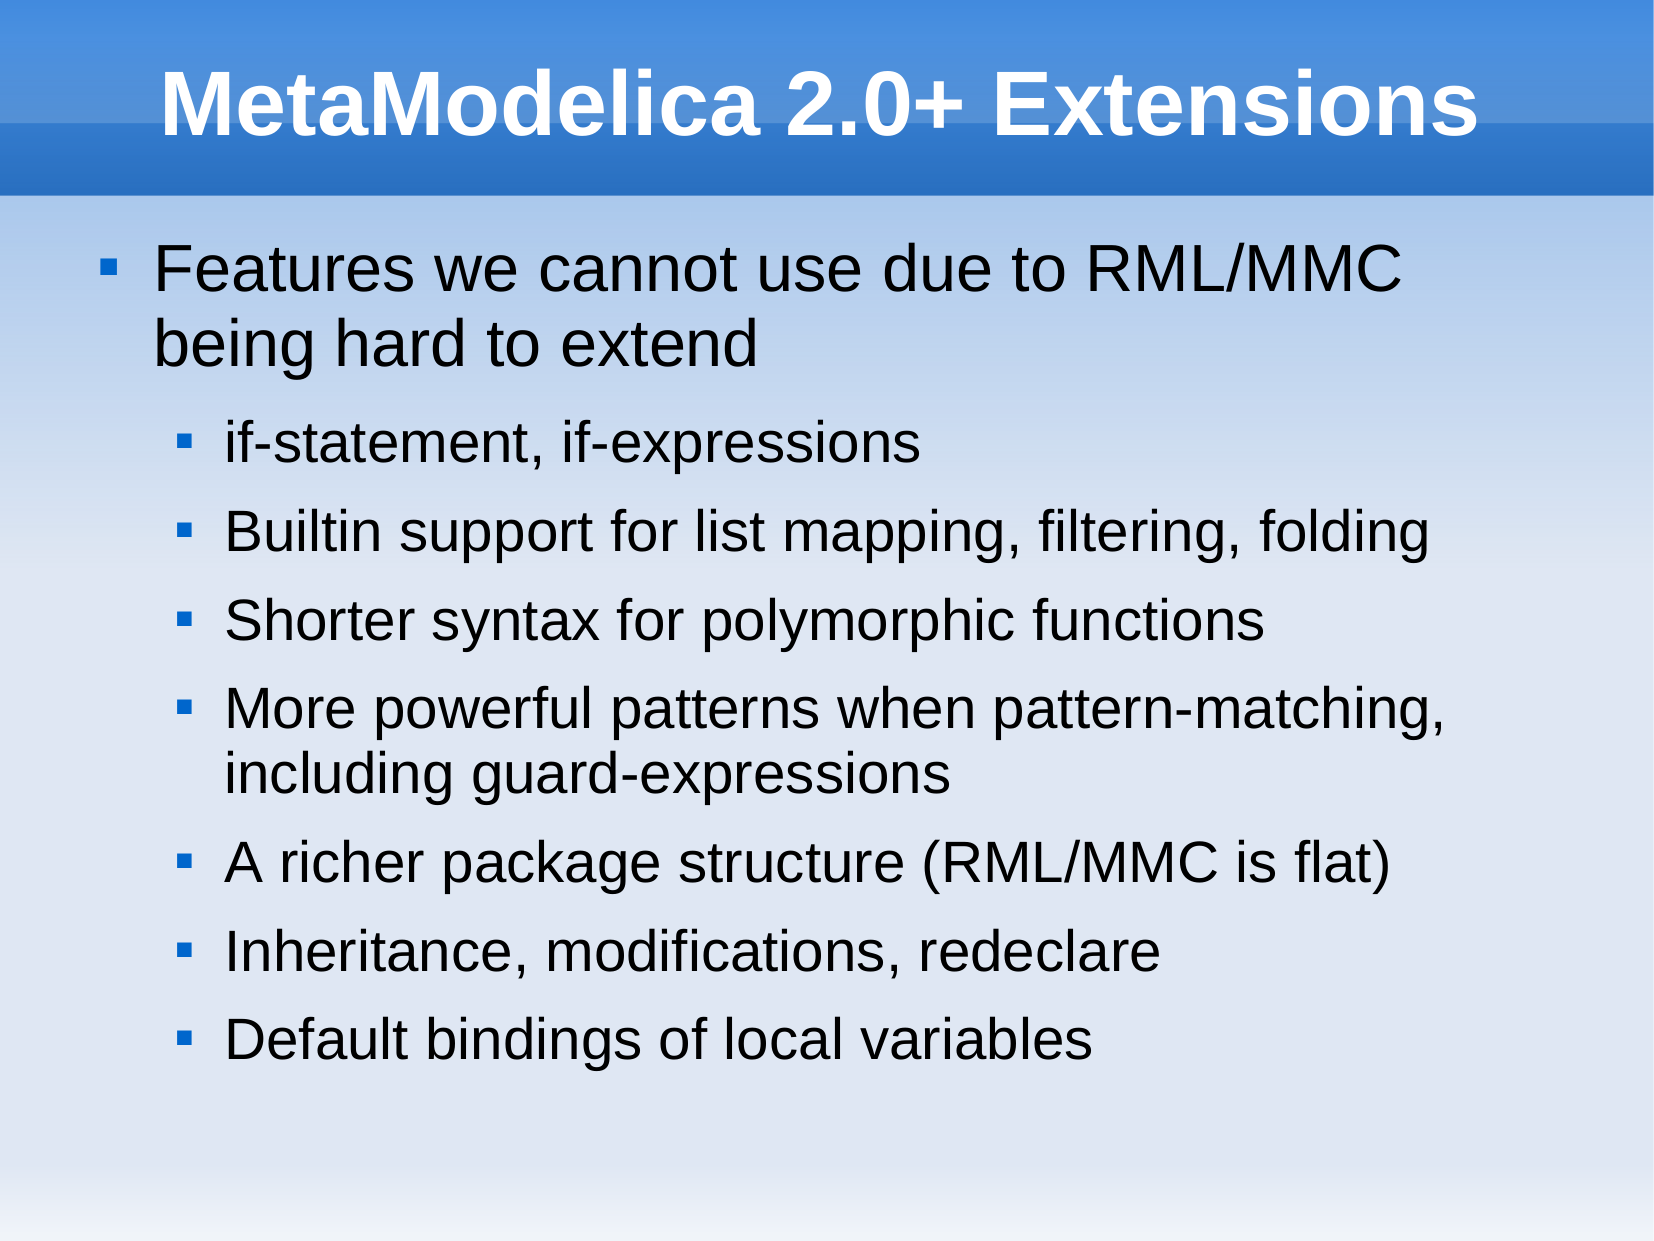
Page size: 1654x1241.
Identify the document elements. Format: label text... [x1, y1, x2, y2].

picture [0, 0, 1654, 1241]
title MetaModelica 2.0+ Extensions [76, 0, 1565, 208]
list Features we cannot use due to RML/MMC being hard to extend if-statement, if-expressions Builtin support for list mapping, filtering, folding Shorter syntax for polymorphic functions More powerful patterns when pattern-matching, including guard-expressions A richer package structure (RML/MMC is flat) Inheritance, modifications, redeclare Default bindings of local variables [82, 231, 1571, 1073]
